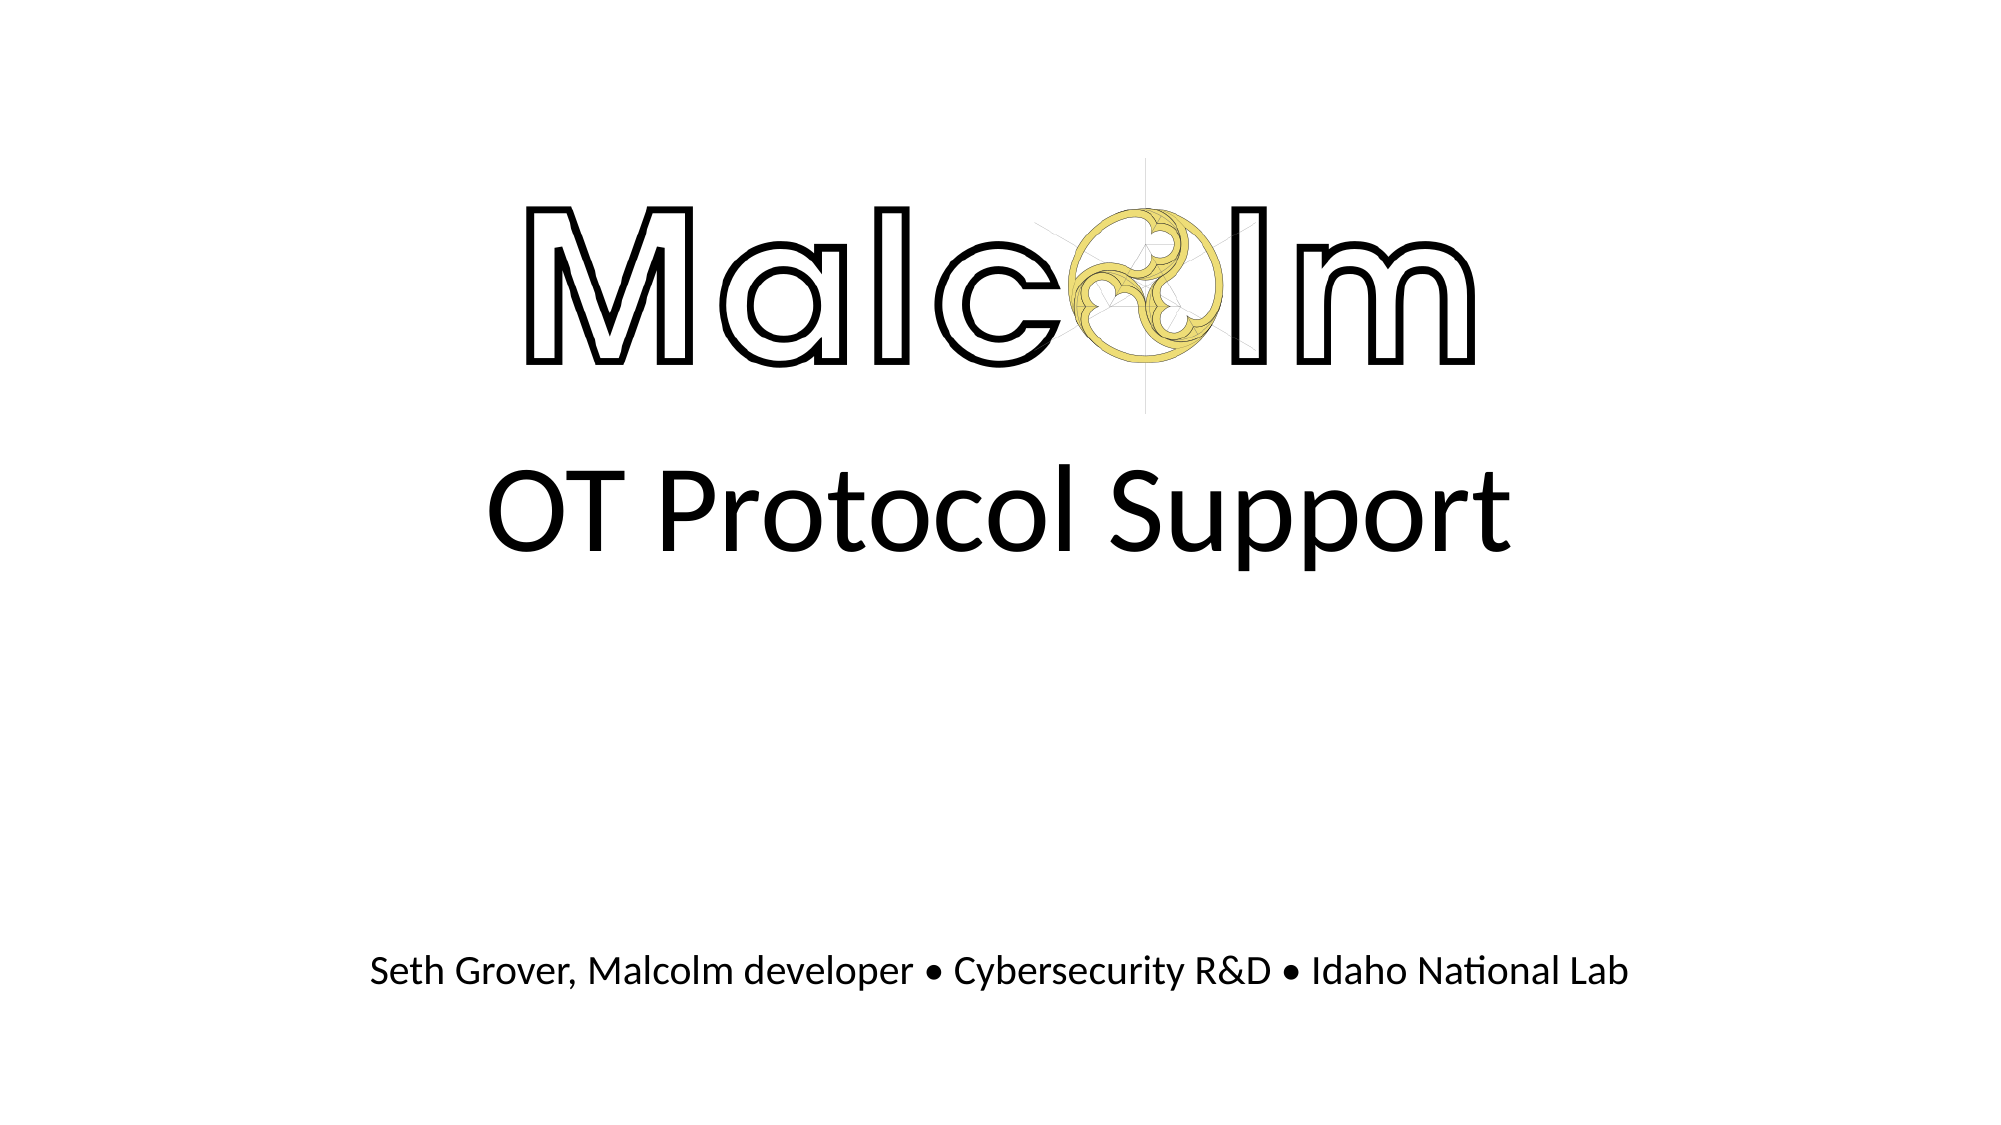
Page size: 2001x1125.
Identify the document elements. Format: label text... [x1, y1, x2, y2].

picture [520, 158, 1480, 414]
subtitle Seth Grover, Malcolm developer • Cybersecurity R&D • Idaho National Lab [249, 940, 1750, 1025]
title OT Protocol Support [249, 373, 1750, 586]
